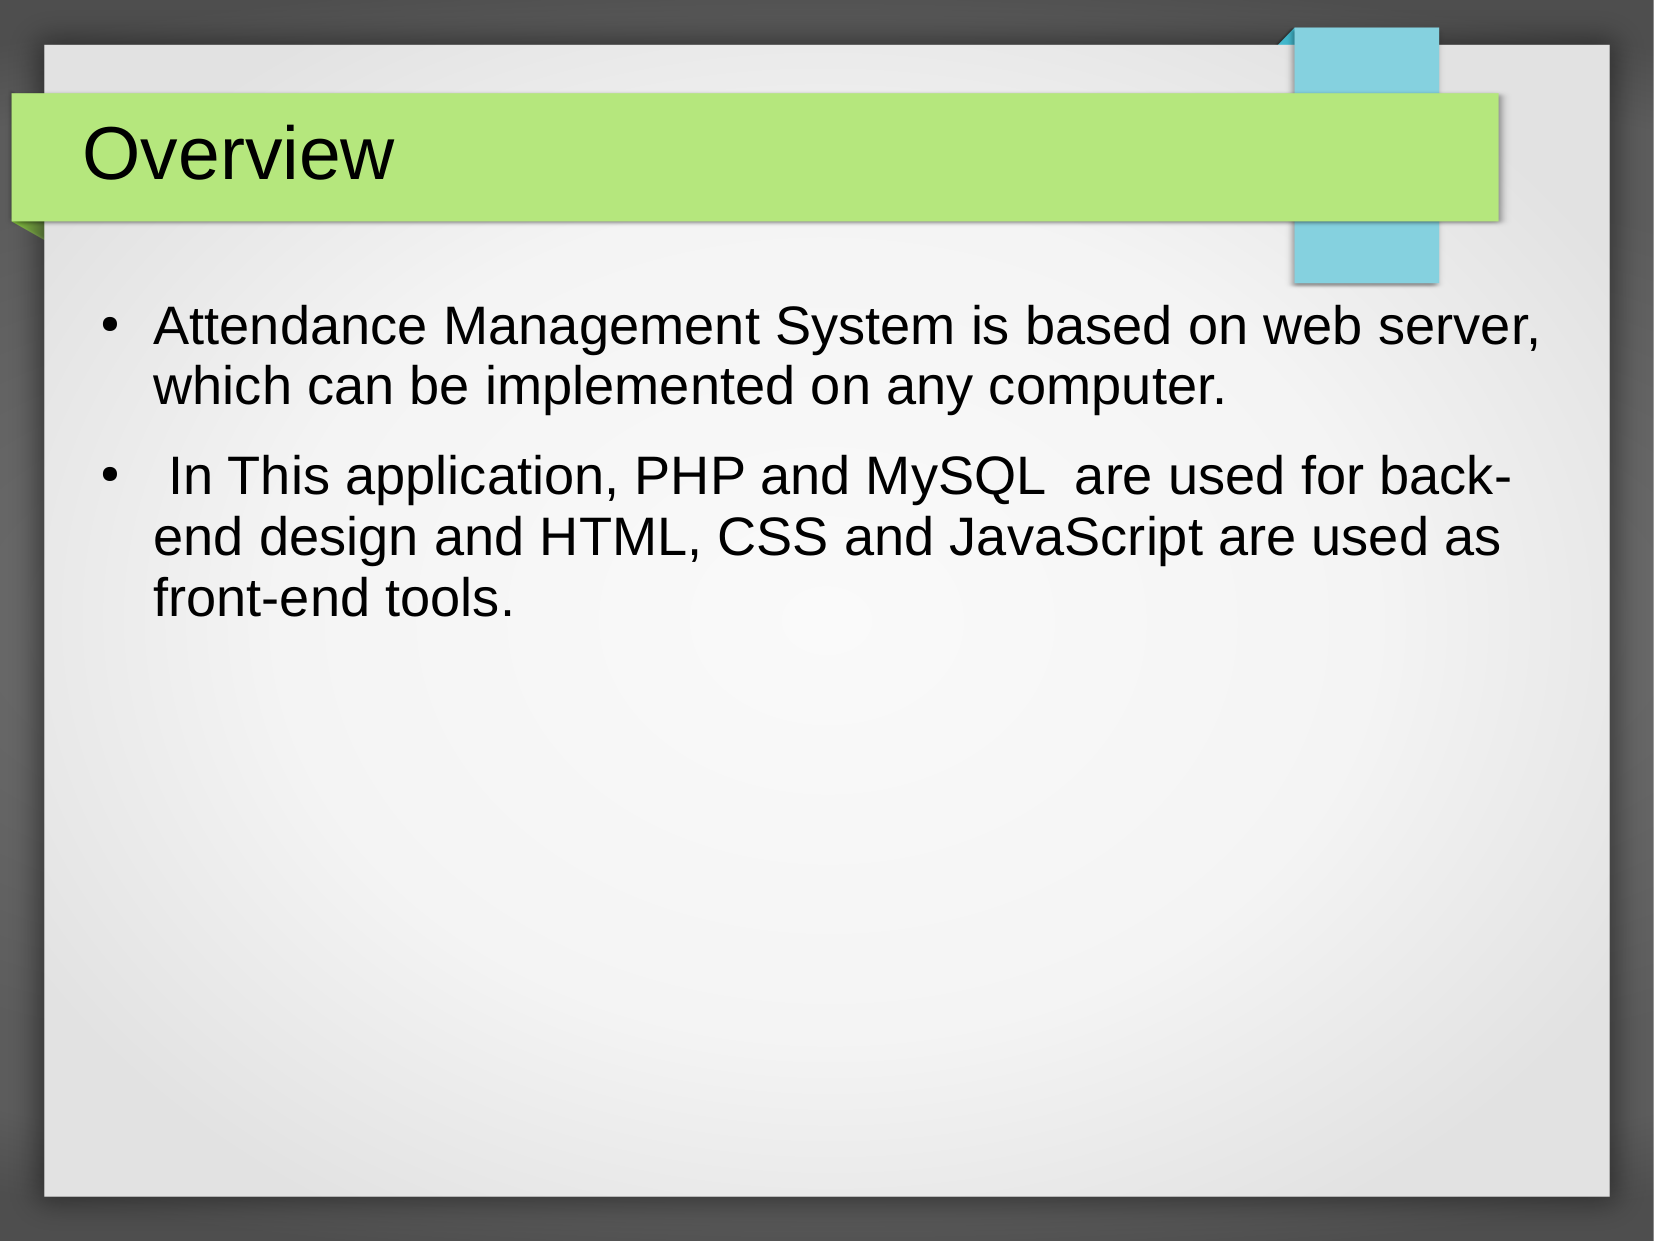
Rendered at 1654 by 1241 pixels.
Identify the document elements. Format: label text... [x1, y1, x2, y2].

list Attendance Management System is based on web server, which can be implemented on any computer. In This application, PHP and MySQL are used for back-end design and HTML, CSS and JavaScript are used as front-end tools. [82, 295, 1571, 1015]
picture [0, 0, 1654, 1241]
title Overview [82, 94, 1264, 213]
